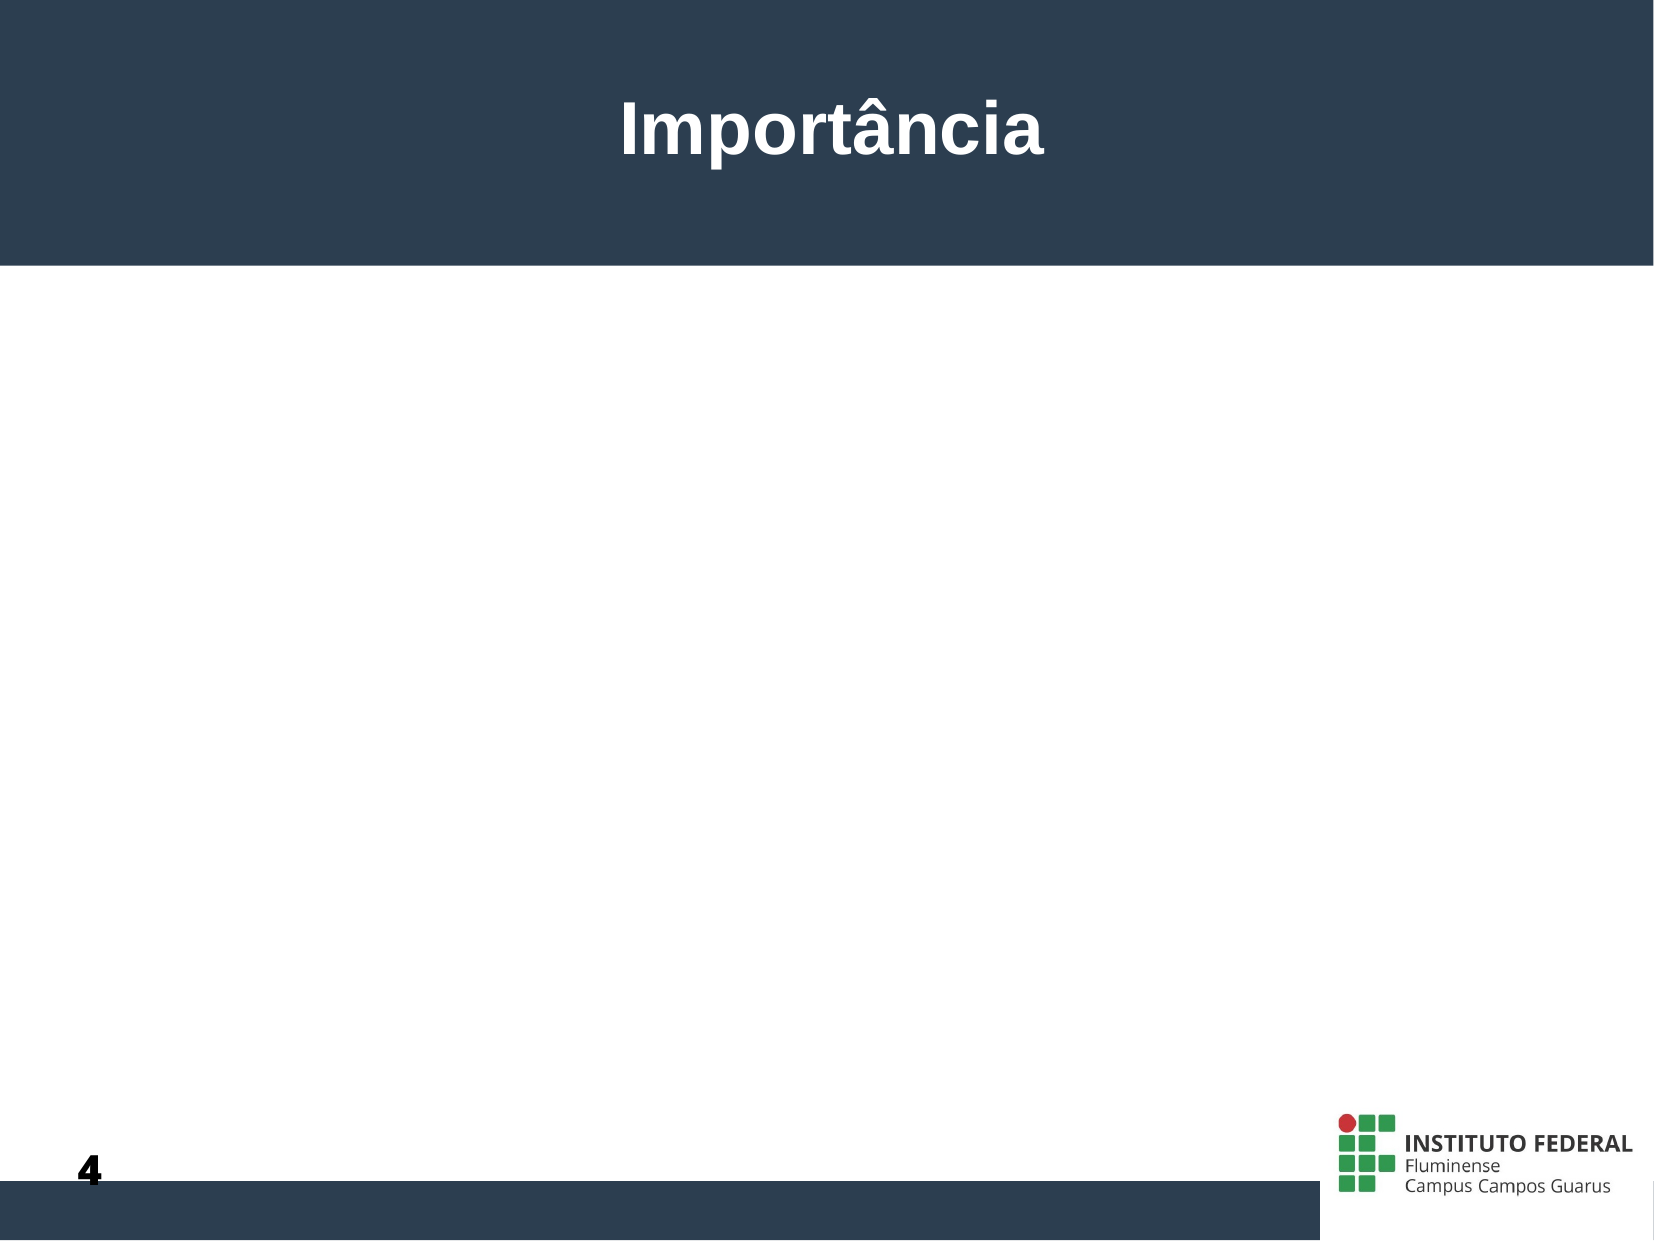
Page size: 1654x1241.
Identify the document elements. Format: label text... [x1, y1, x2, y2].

picture [1320, 1074, 1654, 1241]
title Importância [59, 49, 1595, 207]
